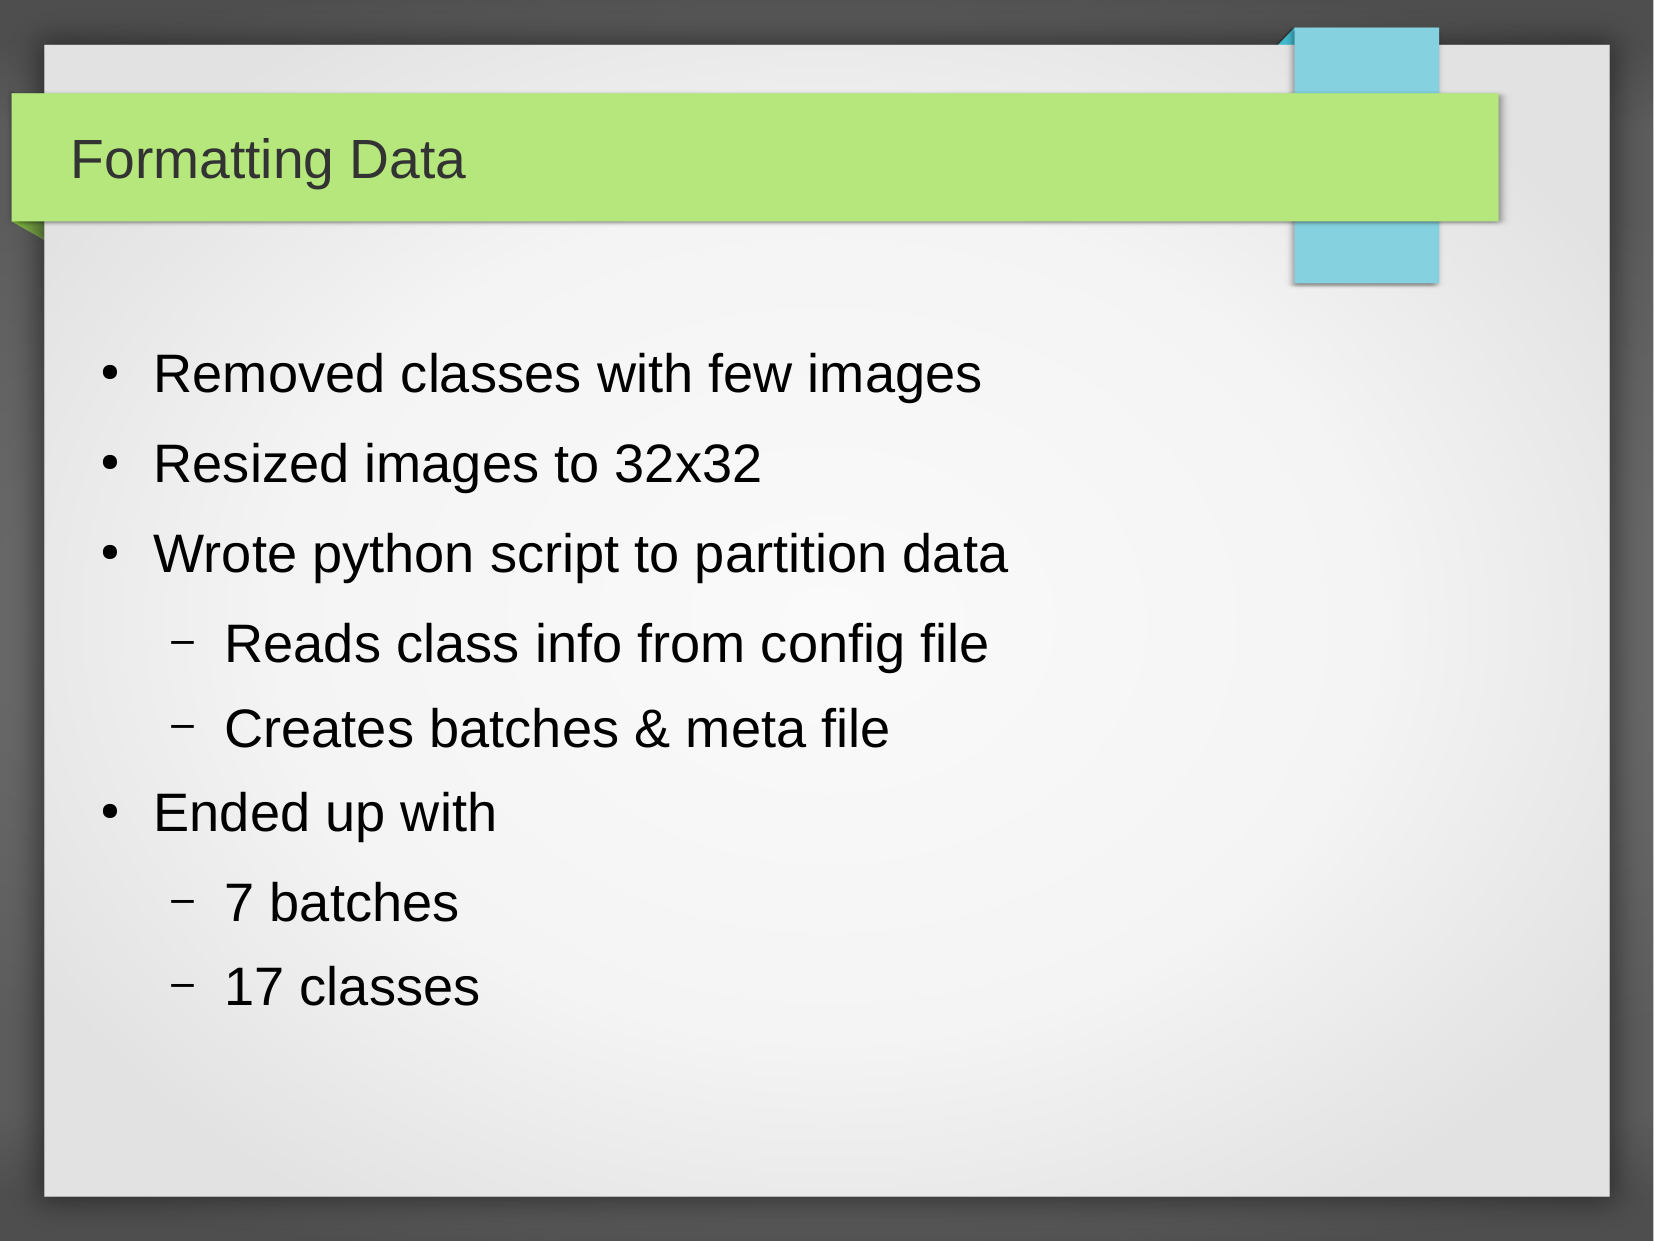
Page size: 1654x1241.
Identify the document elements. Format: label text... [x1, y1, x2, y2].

picture [0, 0, 1654, 1241]
list Removed classes with few images Resized images to 32x32 Wrote python script to partition data Reads class info from config file Creates batches & meta file Ended up with 7 batches 17 classes [82, 343, 1538, 1063]
title Formatting Data [70, 106, 1229, 213]
